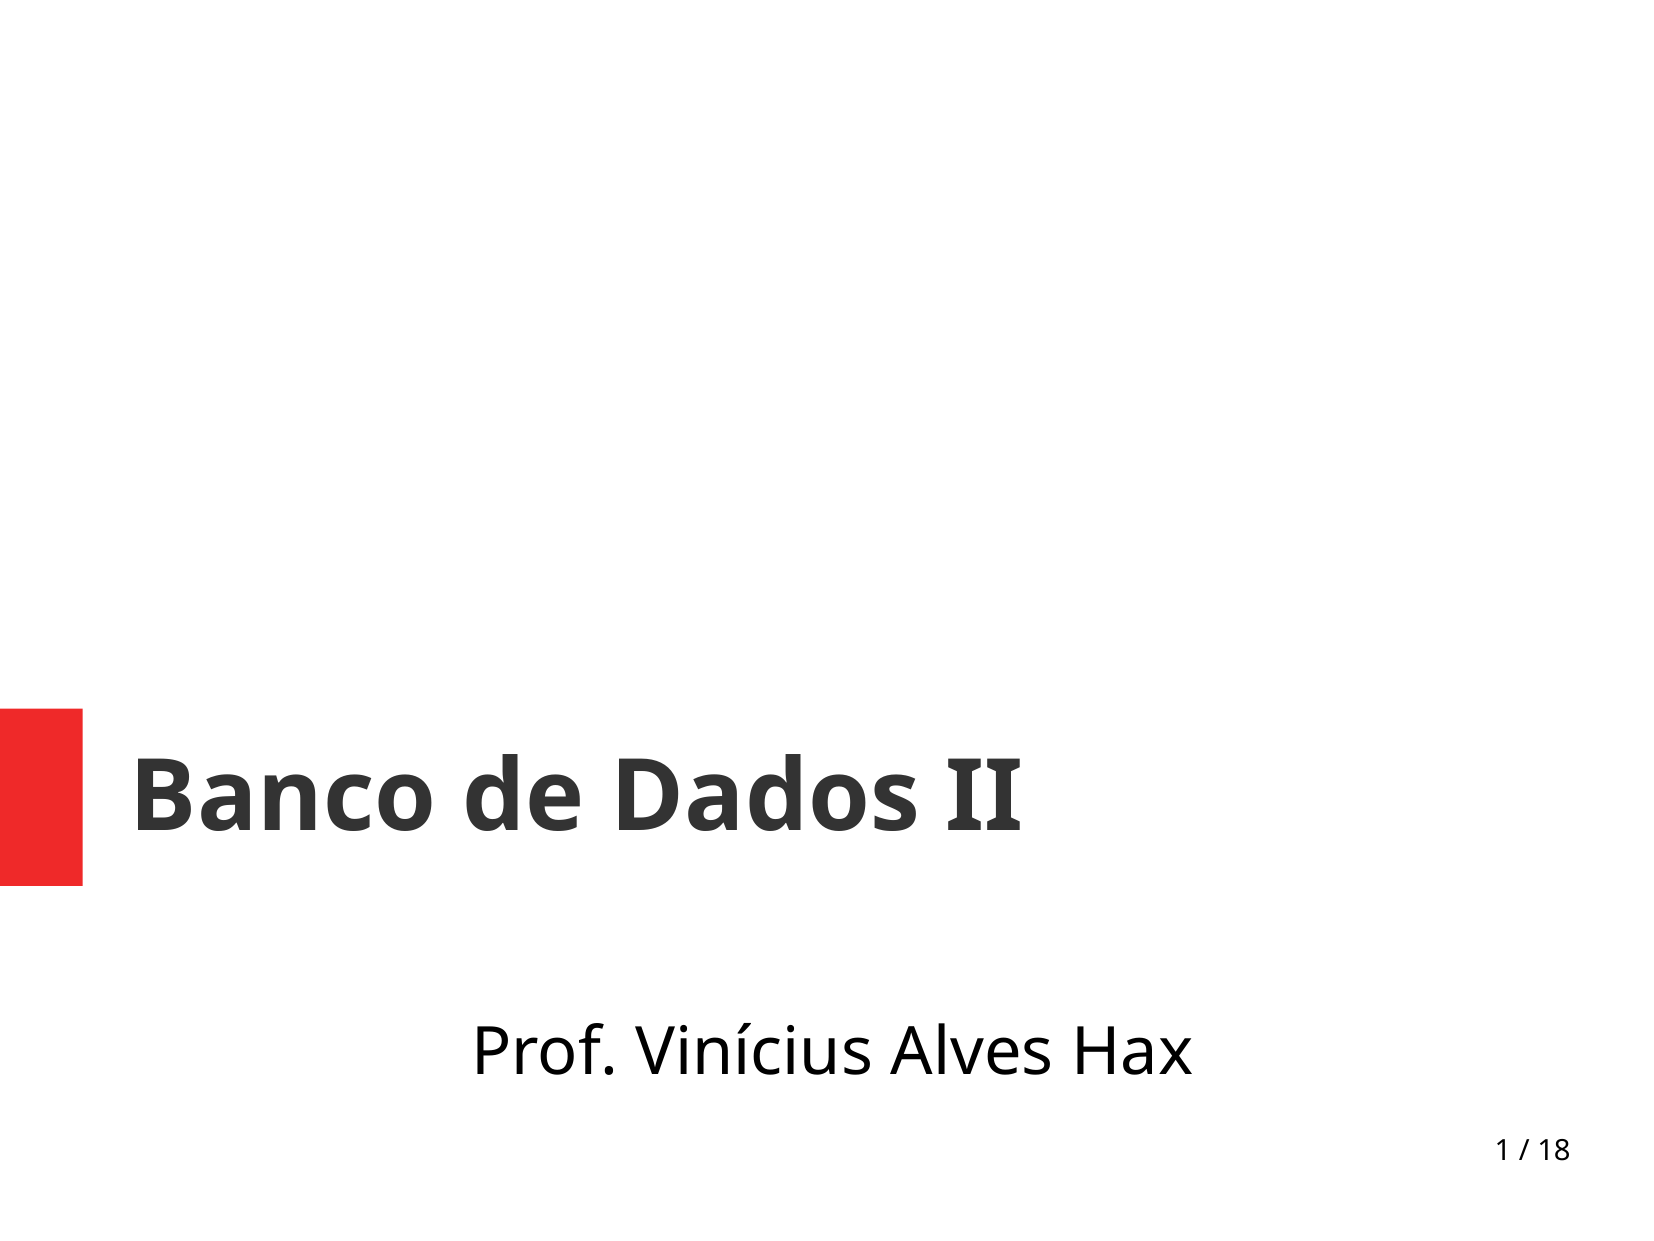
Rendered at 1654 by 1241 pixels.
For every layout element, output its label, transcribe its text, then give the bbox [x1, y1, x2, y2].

title Banco de Dados II [129, 616, 1536, 966]
subtitle Prof. Vinícius Alves Hax [129, 968, 1536, 1130]
